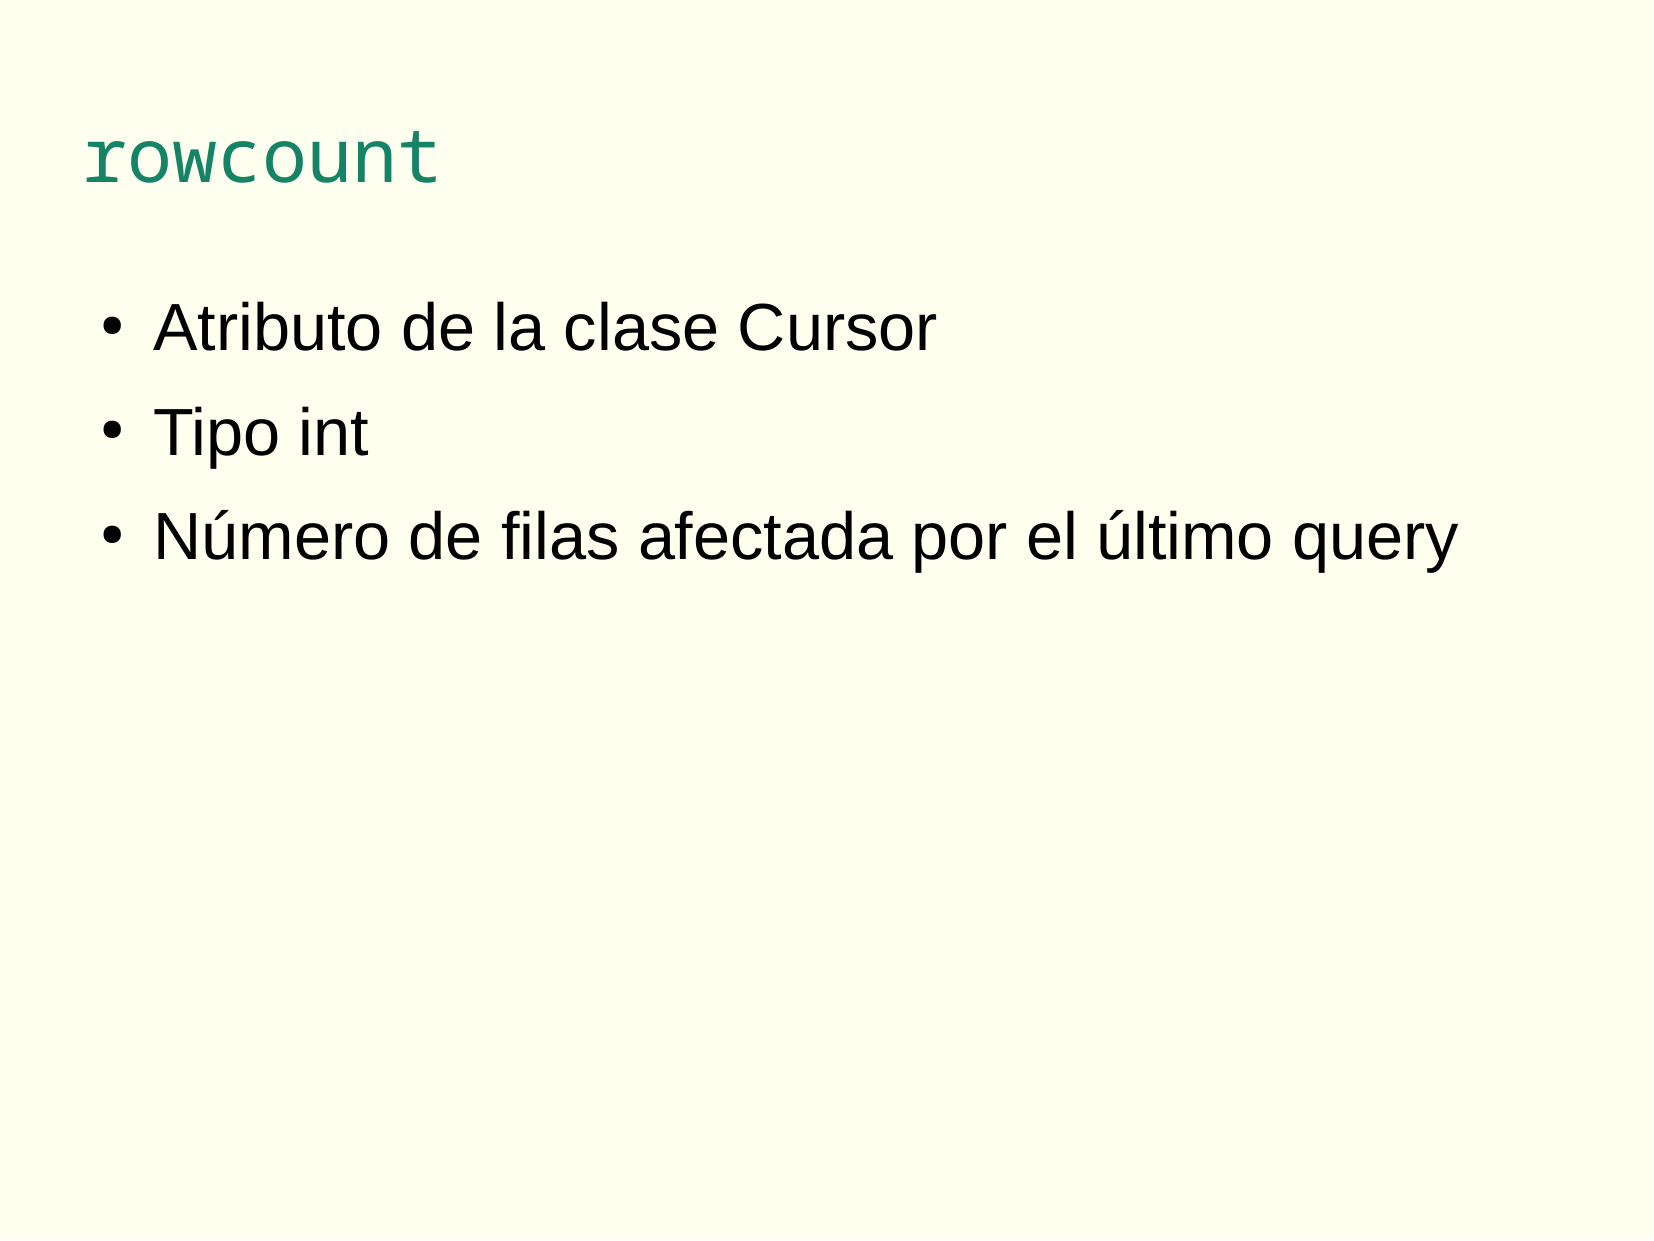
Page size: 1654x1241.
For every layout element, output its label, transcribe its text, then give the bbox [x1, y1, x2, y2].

list Atributo de la clase Cursor Tipo int Número de filas afectada por el último query [82, 290, 1571, 1010]
title rowcount [82, 49, 1571, 257]
